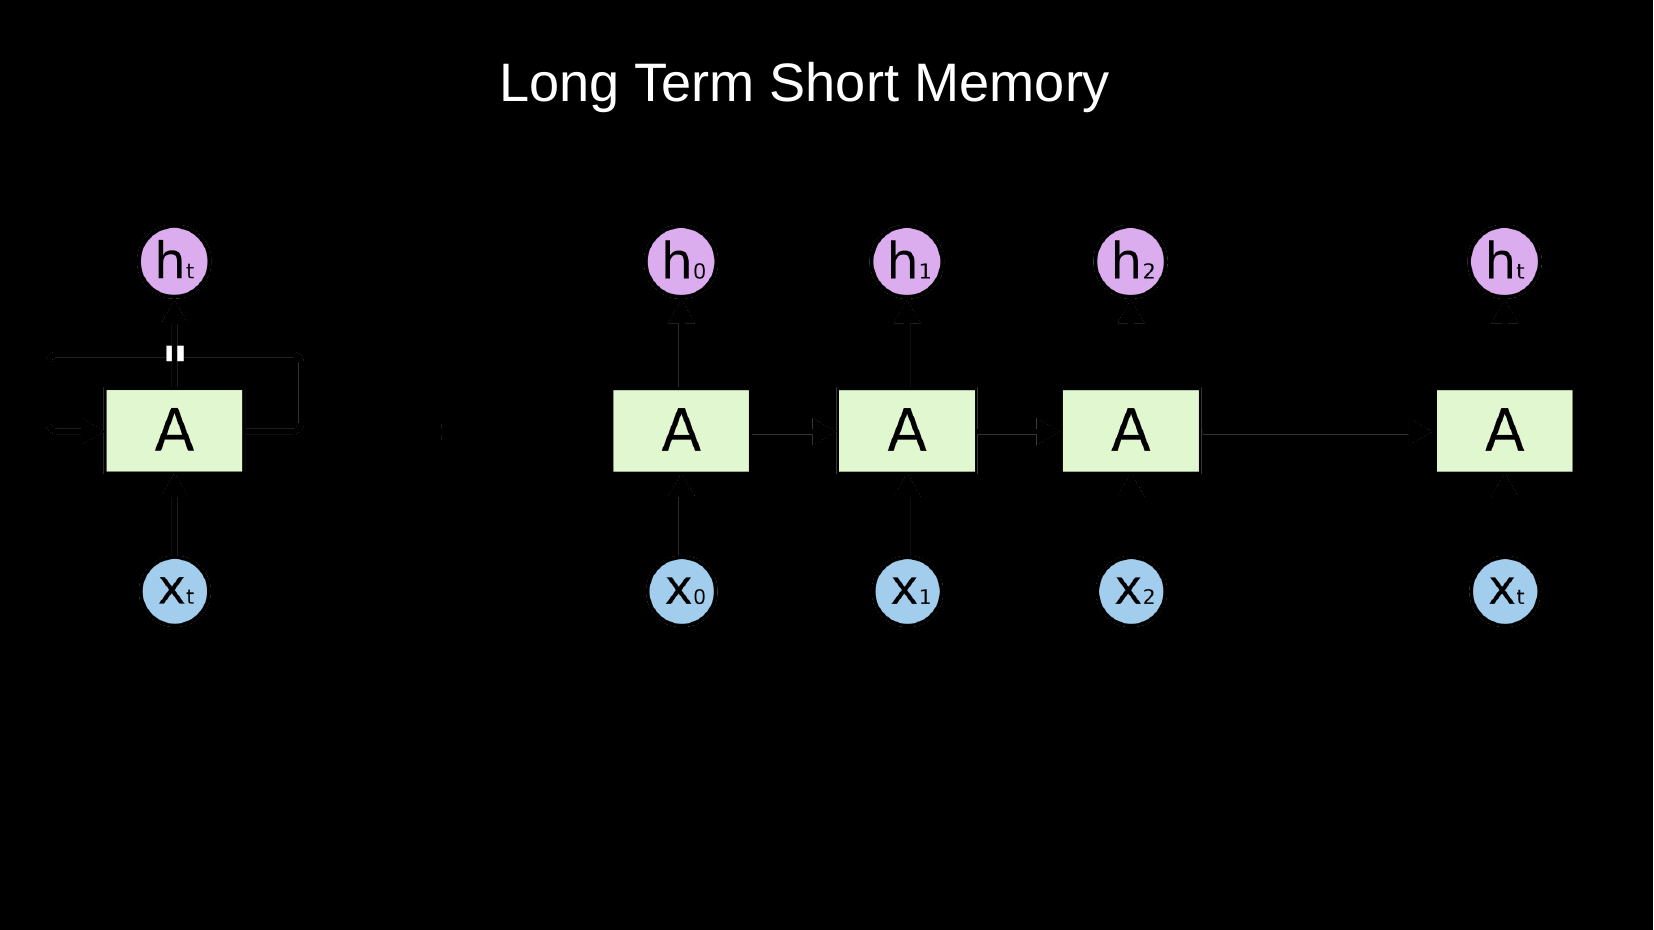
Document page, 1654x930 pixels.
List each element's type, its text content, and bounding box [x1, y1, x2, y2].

picture [45, 224, 1575, 627]
text_box Long Term Short Memory [484, 45, 1231, 121]
